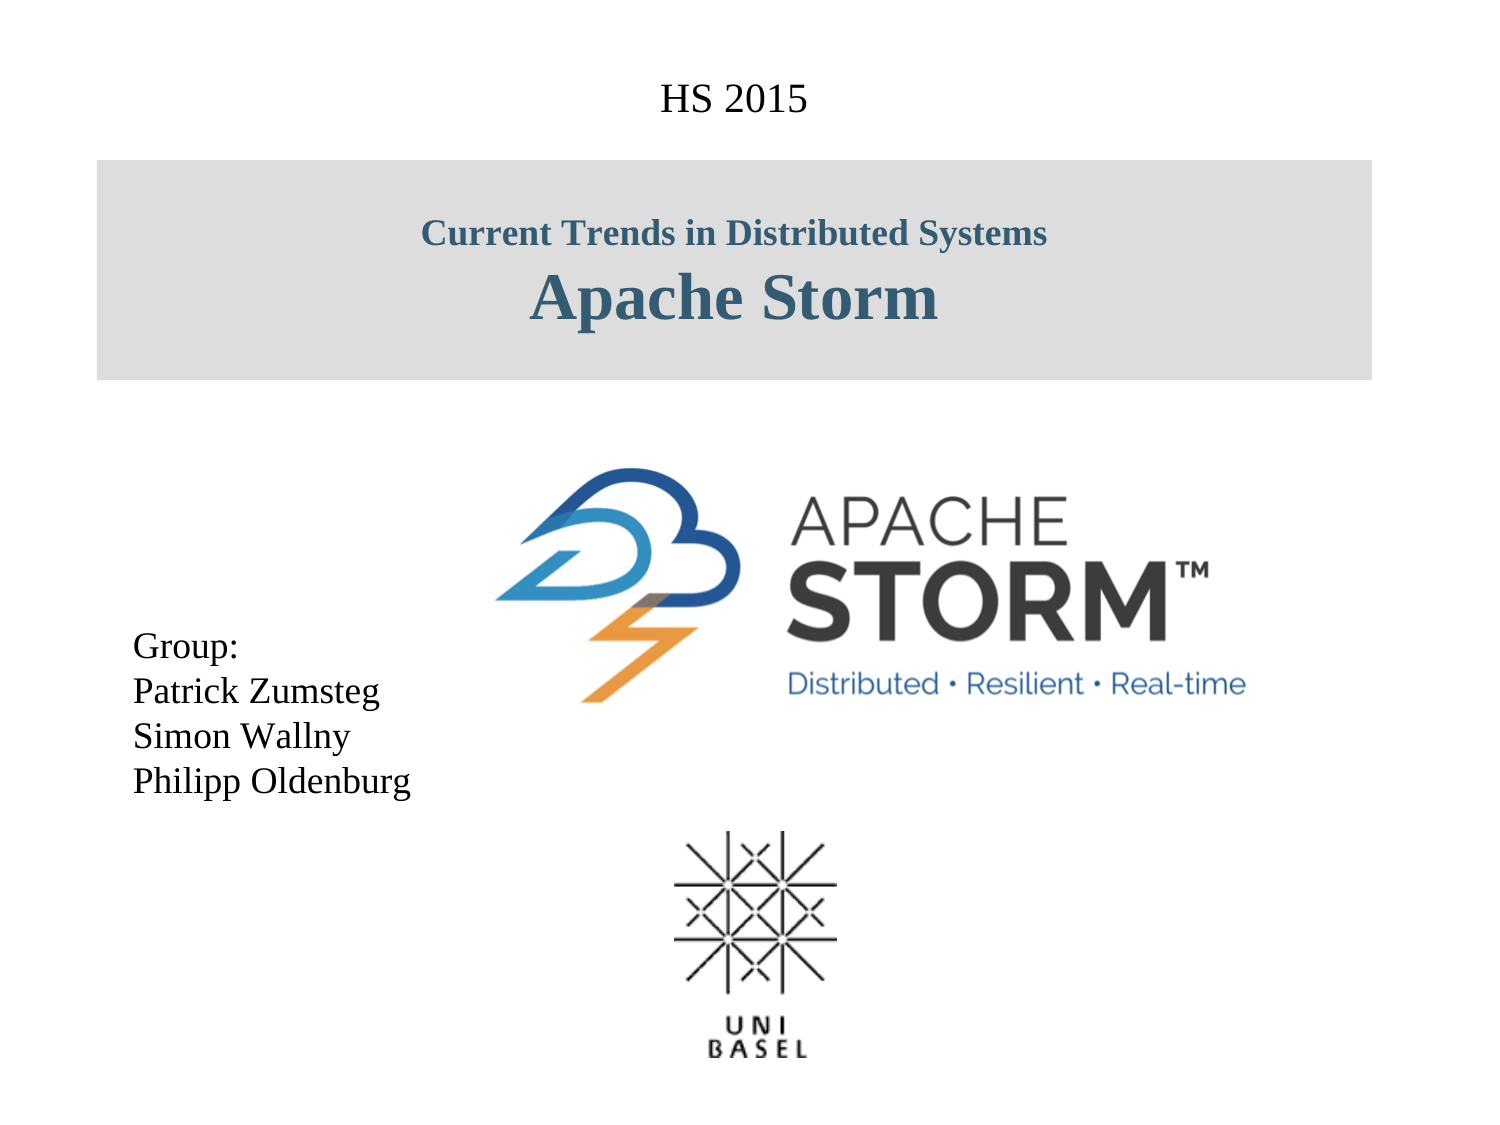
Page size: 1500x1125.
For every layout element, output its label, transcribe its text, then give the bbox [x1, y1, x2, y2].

text_box Current Trends in Distributed Systems Apache Storm [96, 160, 1372, 381]
picture [674, 831, 837, 1059]
text_box Group: Patrick Zumsteg Simon Wallny Philipp Oldenburg [118, 613, 427, 809]
text_box HS 2015 [209, 63, 1260, 139]
picture [413, 415, 1389, 798]
